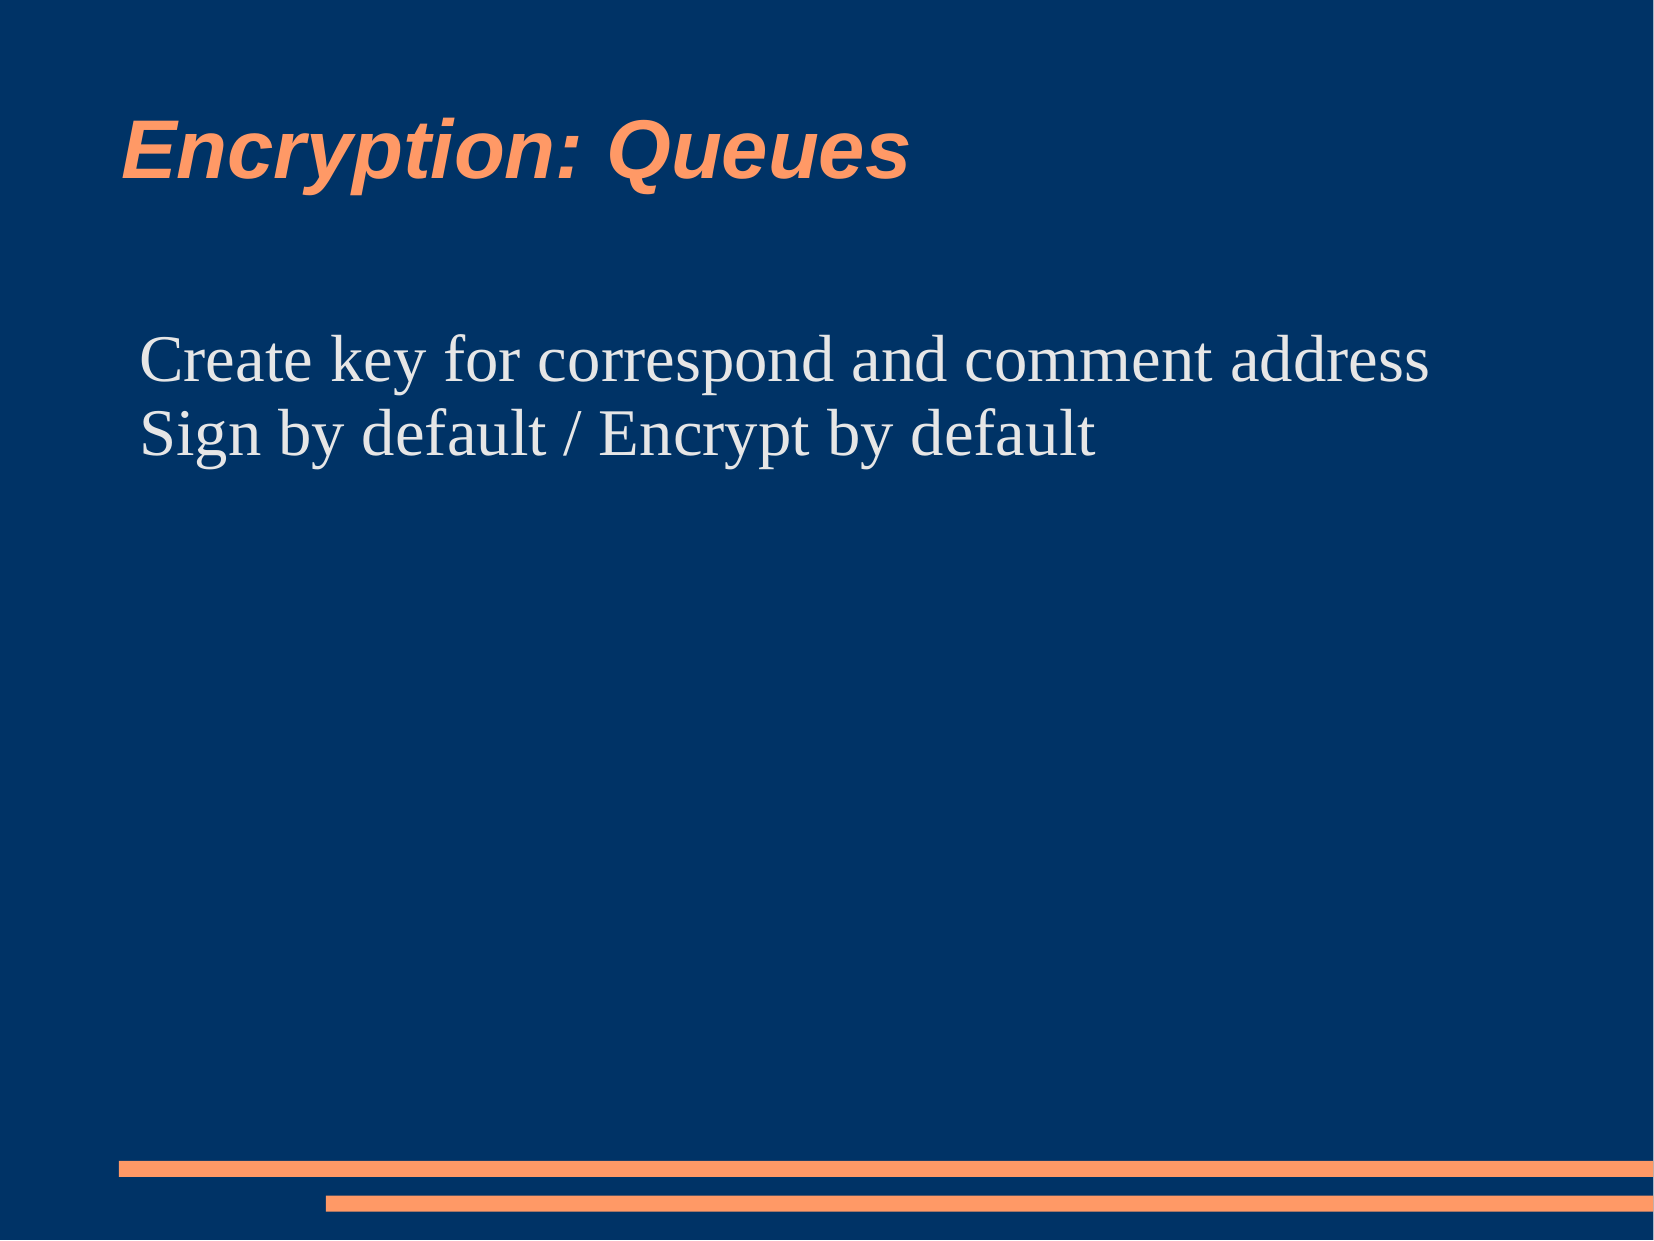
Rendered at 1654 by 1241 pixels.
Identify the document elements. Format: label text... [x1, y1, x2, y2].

title Encryption: Queues [121, 46, 1534, 254]
list Create key for correspond and comment address Sign by default / Encrypt by default [121, 322, 1561, 1118]
